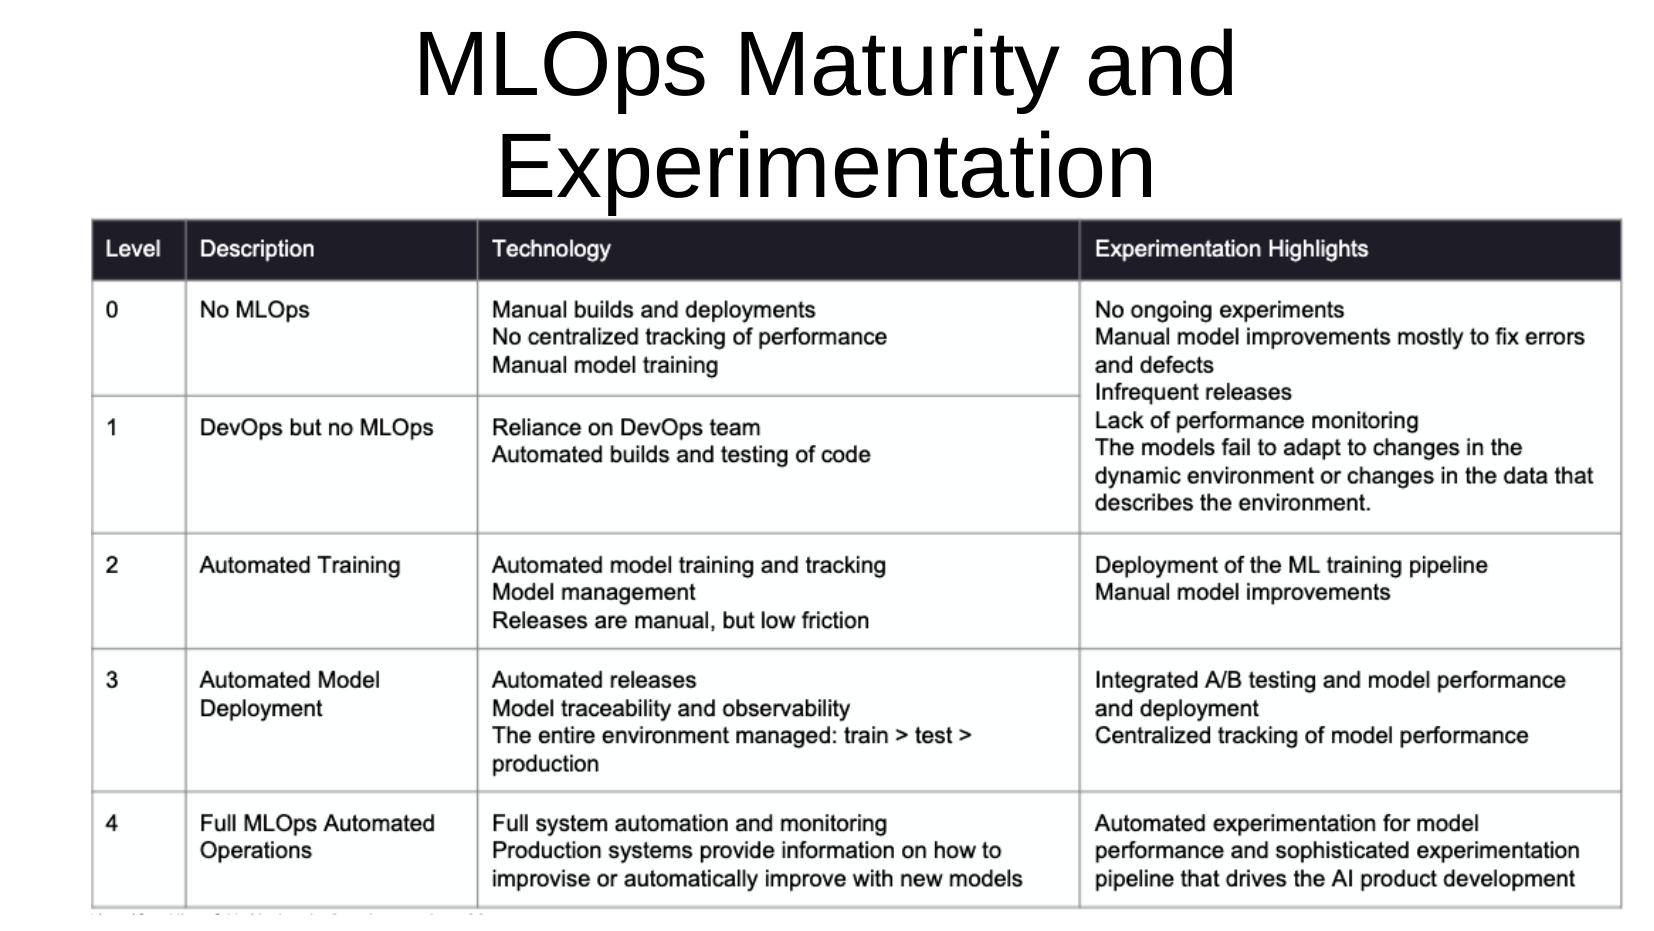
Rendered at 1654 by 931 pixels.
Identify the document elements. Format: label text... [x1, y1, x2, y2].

title MLOps Maturity and Experimentation [82, 12, 1571, 218]
picture [91, 217, 1626, 915]
